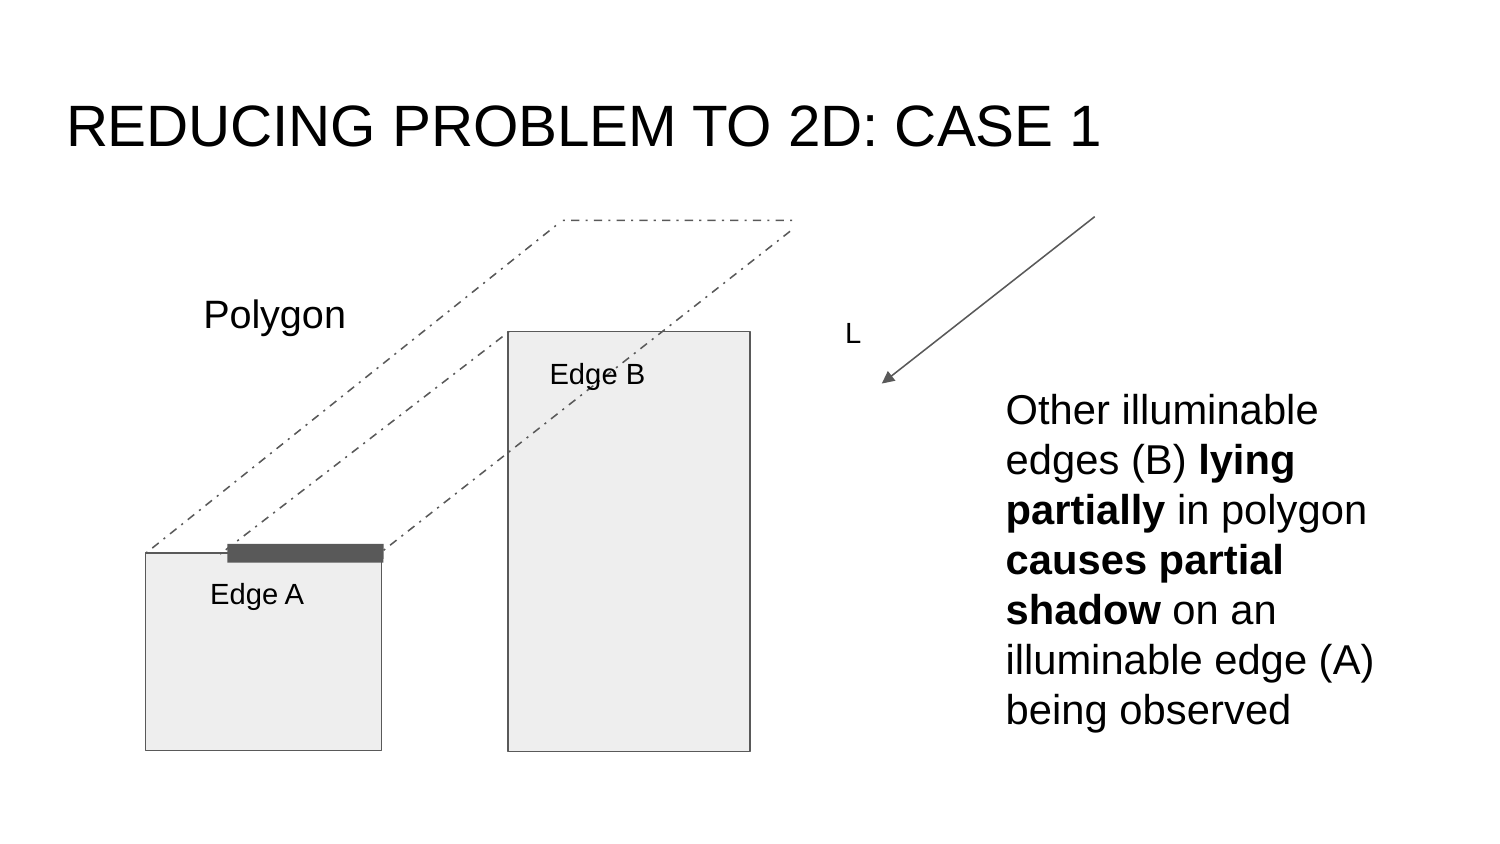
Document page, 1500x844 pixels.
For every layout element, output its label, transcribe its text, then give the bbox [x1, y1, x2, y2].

text_box Polygon [210, 304, 224, 314]
text_box Polygon [234, 309, 246, 326]
text_box Polygon [306, 309, 318, 326]
text_box Other illuminable edges (B) lying partially in polygon causes partial shadow on an illuminable edge (A) being observed [990, 367, 1428, 751]
text_box Edge B [534, 340, 672, 384]
text_box Edge A [195, 560, 333, 603]
text_box [508, 331, 750, 752]
text_box [145, 553, 382, 751]
title REDUCING PROBLEM TO 2D: CASE 1 [51, 72, 1449, 167]
text_box Polygon [330, 309, 340, 326]
text_box Polygon [284, 309, 295, 326]
text_box Polygon [188, 274, 377, 326]
text_box L [830, 299, 903, 351]
